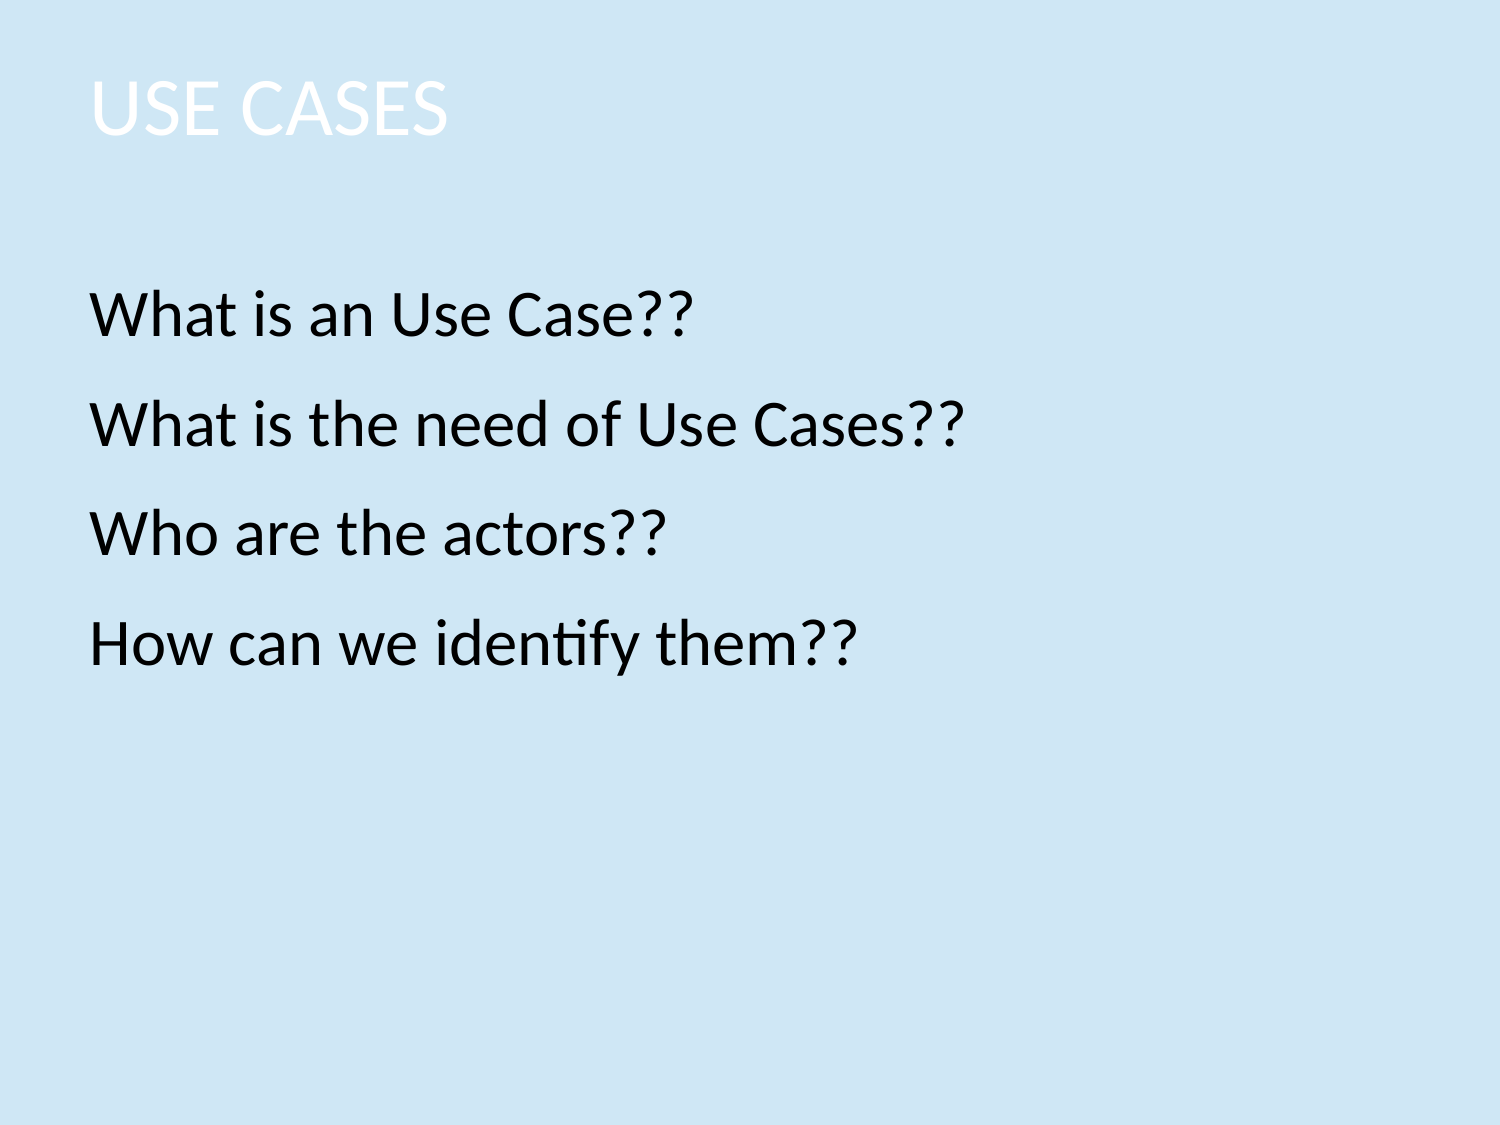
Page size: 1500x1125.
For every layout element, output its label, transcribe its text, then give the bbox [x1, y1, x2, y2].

list What is an Use Case?? What is the need of Use Cases?? Who are the actors?? How can we identify them?? [75, 262, 1425, 1005]
title USE CASES [75, 45, 1425, 233]
